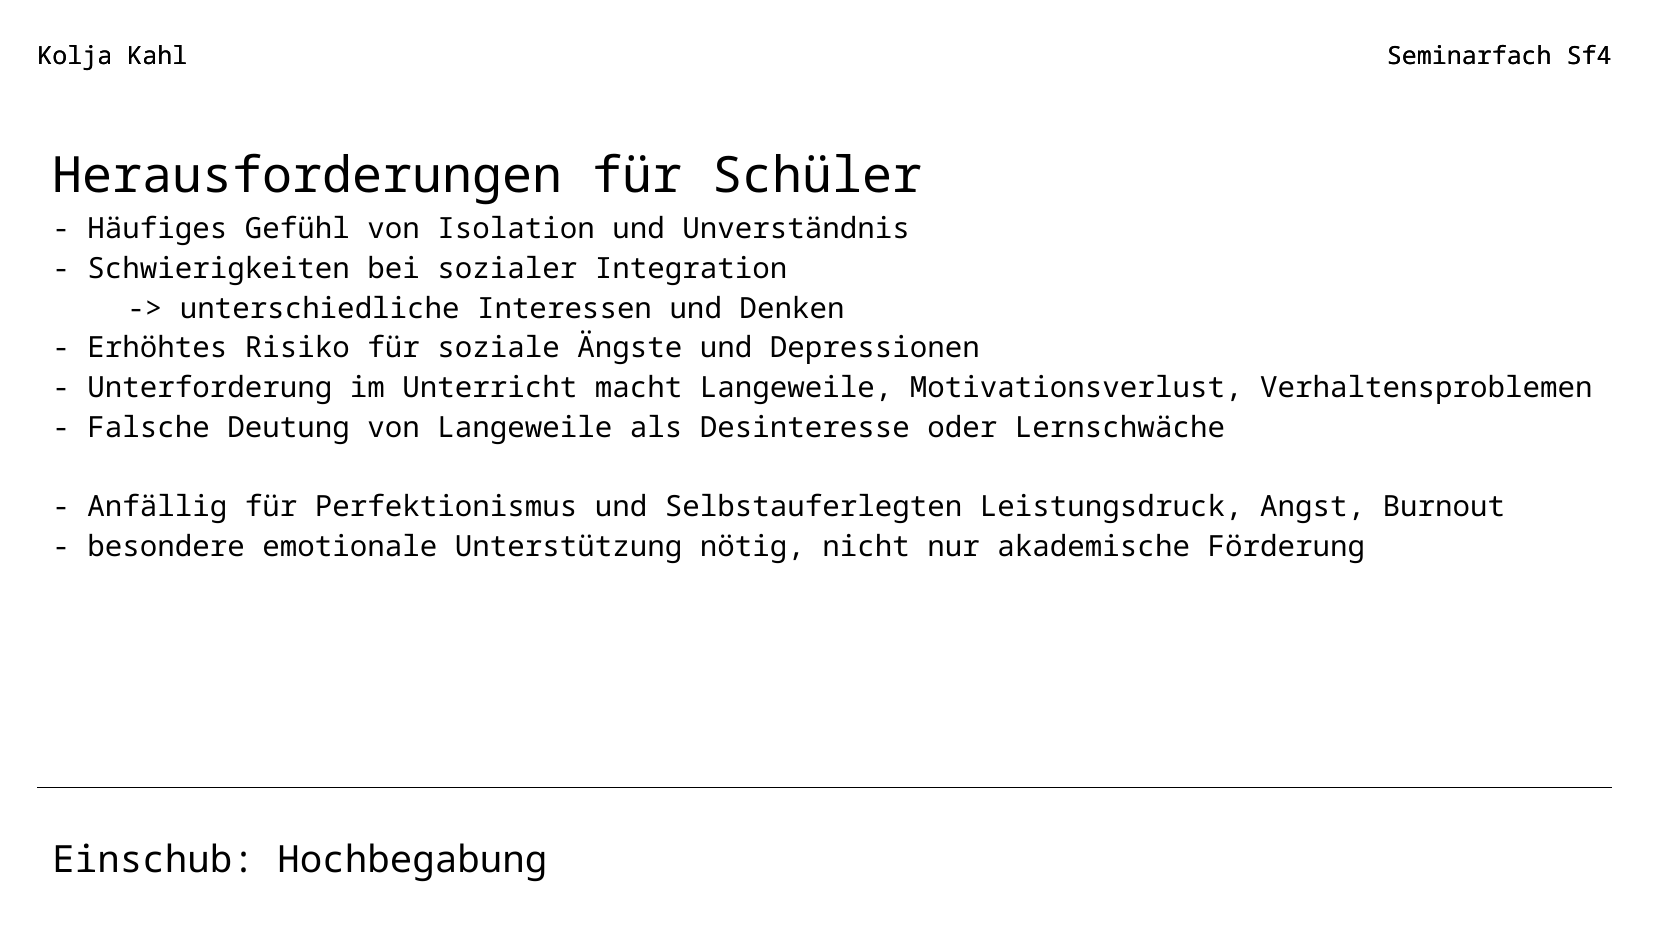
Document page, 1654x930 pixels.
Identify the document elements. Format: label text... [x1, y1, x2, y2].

title Seminarfach Sf4 [1312, 37, 1612, 76]
text_box Einschub: Hochbegabung [37, 825, 676, 930]
text_box Herausforderungen für Schüler - Häufiges Gefühl von Isolation und Unverständnis - Schwierigkeiten bei sozialer Integration -> unterschiedliche Interessen und Denken - Erhöhtes Risiko für soziale Ängste und Depressionen - Unterforderung im Unterricht macht Langeweile, Motivationsverlust, Verhaltensproblemen - Falsche Deutung von Langeweile als Desinteresse oder Lernschwäche - Anfällig für Perfektionismus und Selbstauferlegten Leistungsdruck, Angst, Burnout - besondere emotionale Unterstützung nötig, nicht nur akademische Förderung [37, 131, 1613, 713]
title Kolja Kahl [37, 37, 225, 76]
